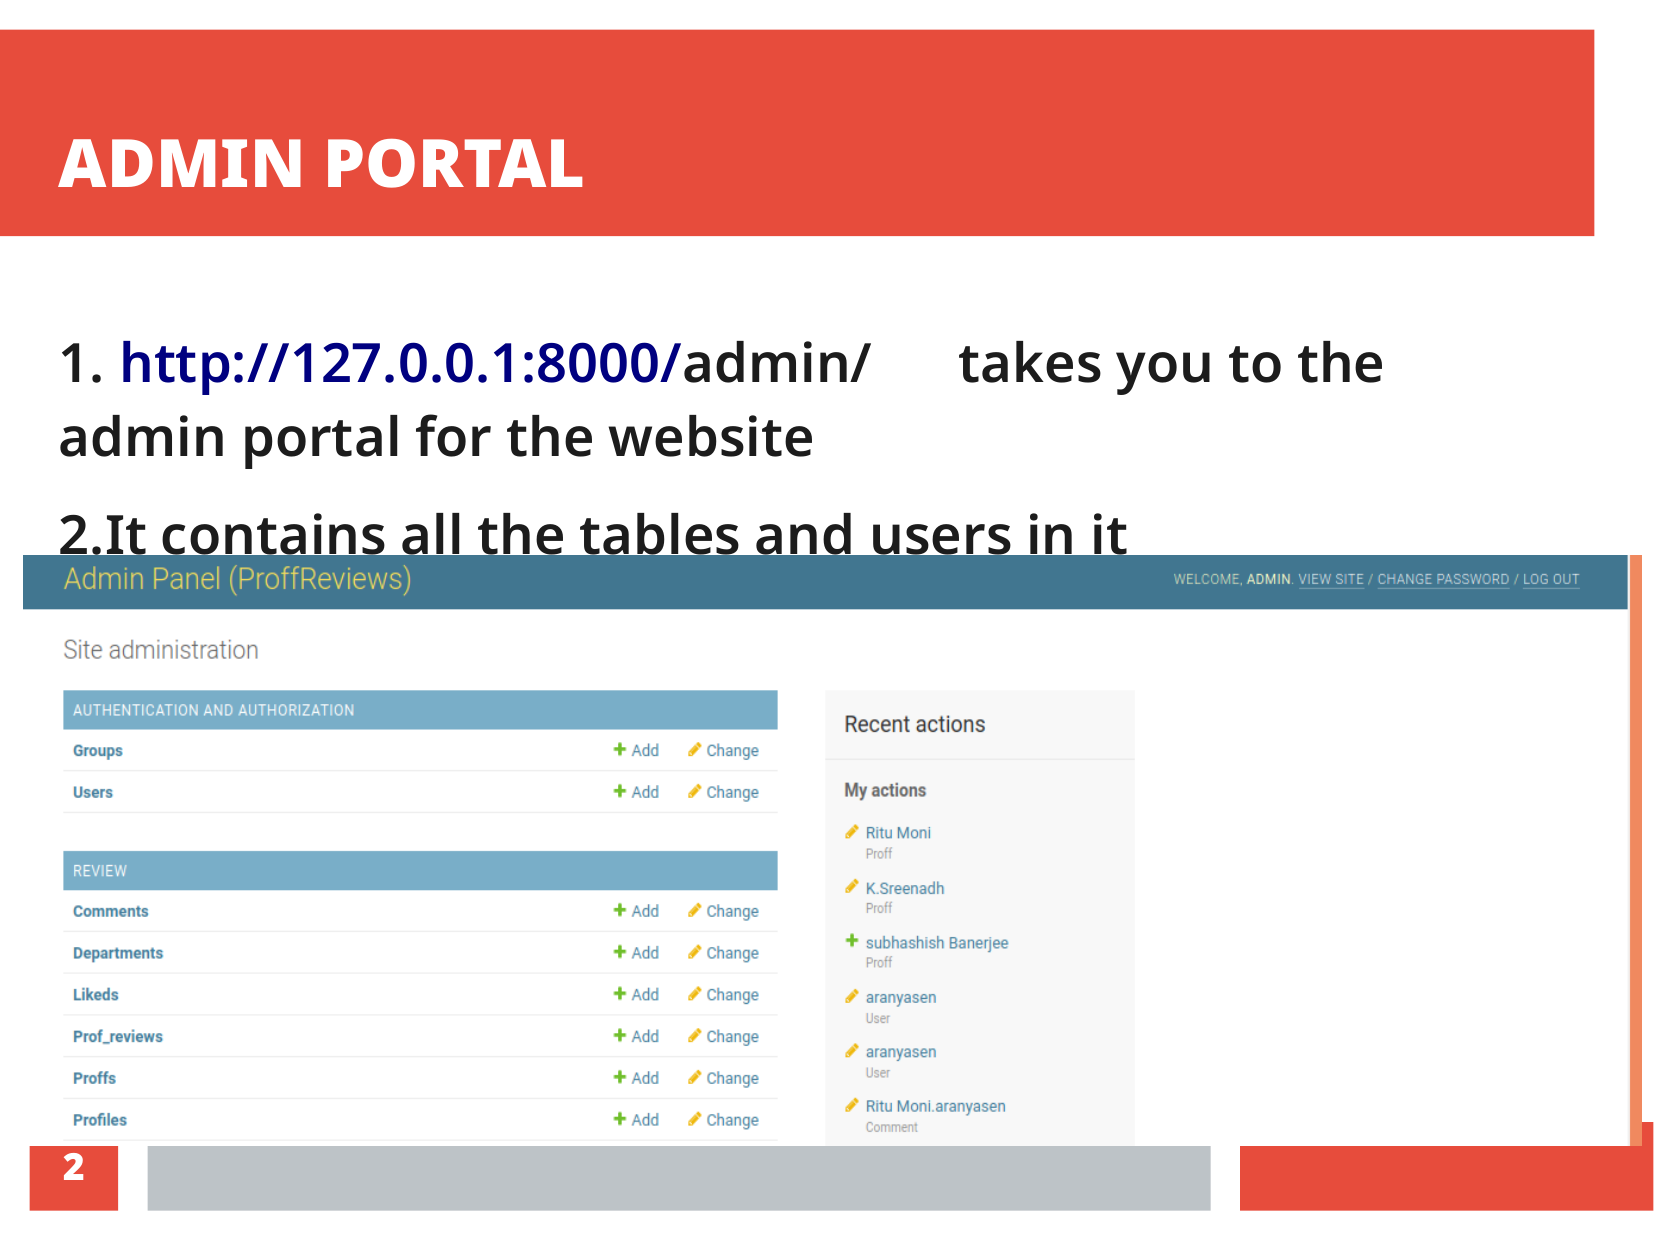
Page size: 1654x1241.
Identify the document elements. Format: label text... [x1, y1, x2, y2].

picture [23, 555, 1642, 1146]
title ADMIN PORTAL [59, 59, 1595, 207]
list 1. http://127.0.0.1:8000/admin/ takes you to the admin portal for the website 2.It contains all the tables and users in it [59, 324, 1565, 555]
